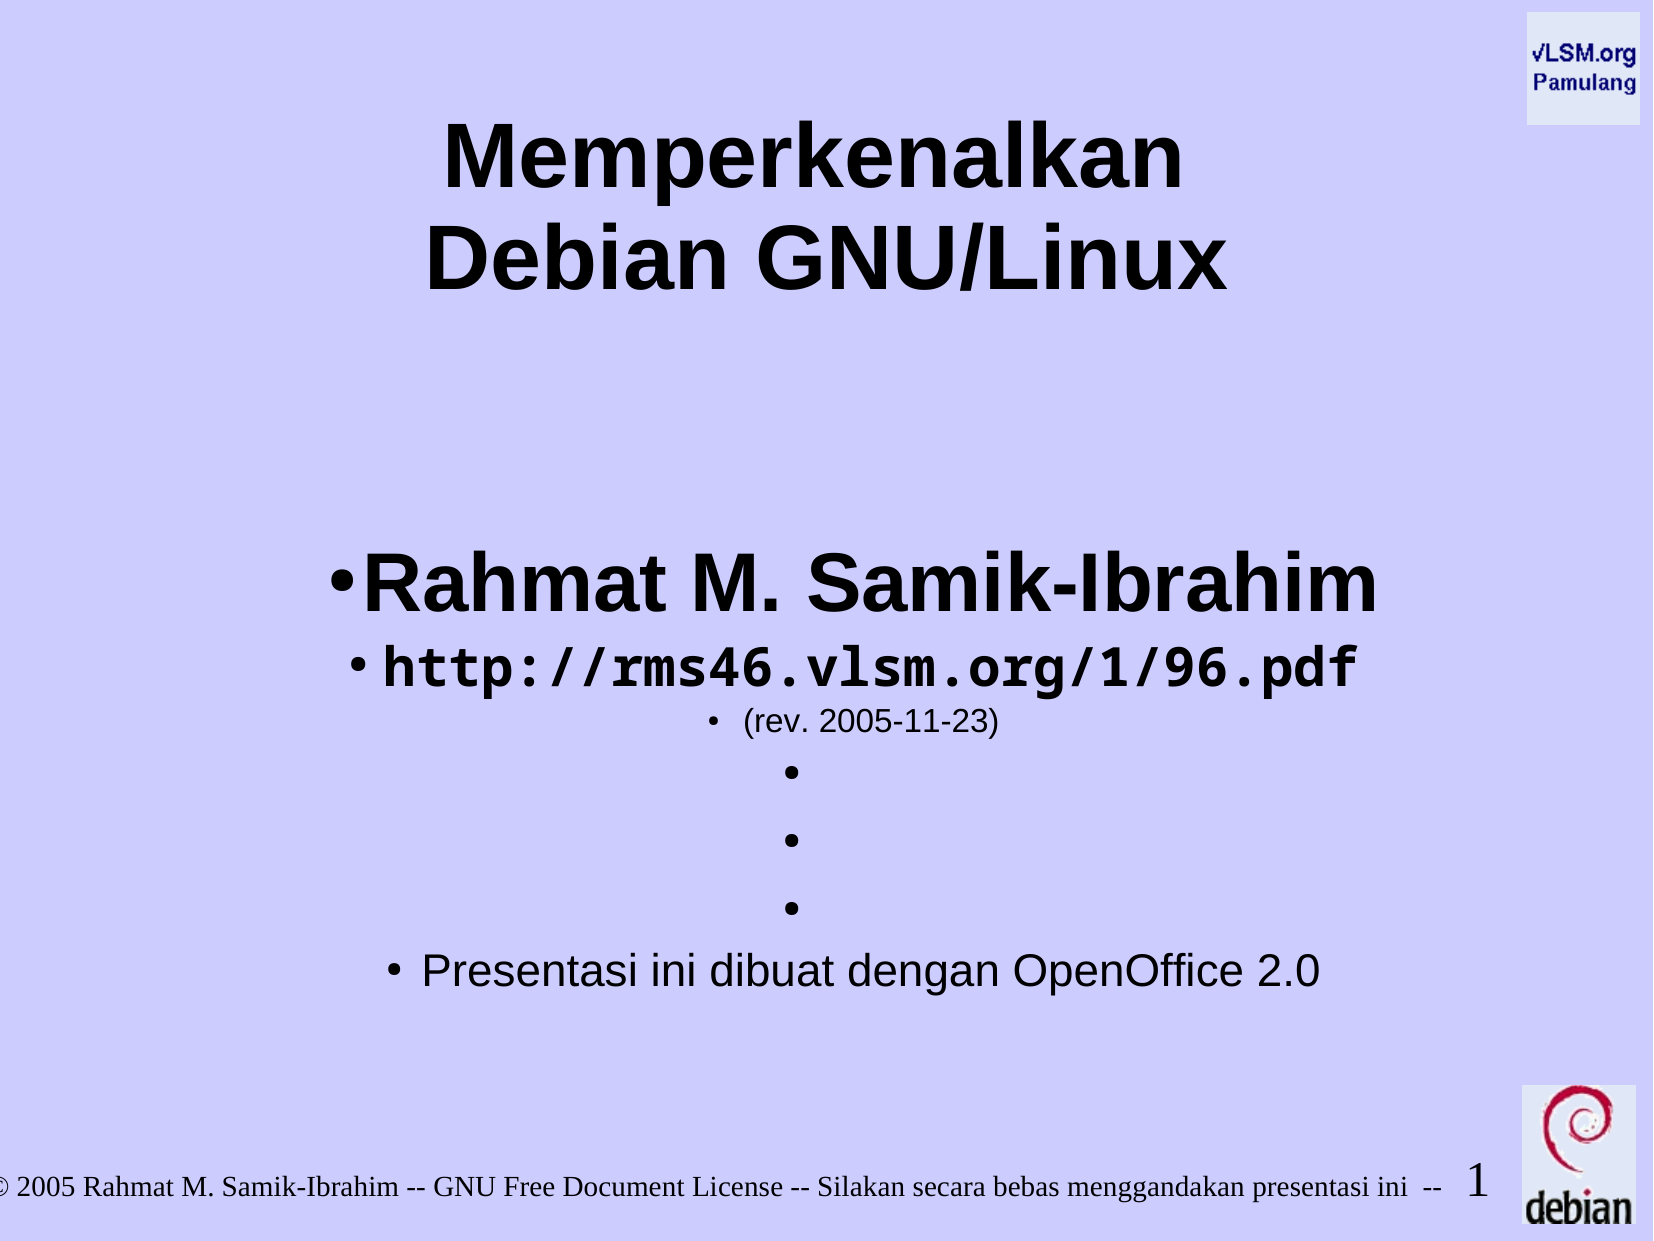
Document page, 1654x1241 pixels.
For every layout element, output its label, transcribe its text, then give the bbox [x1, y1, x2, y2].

picture [1522, 1085, 1636, 1224]
subtitle Rahmat M. Samik-Ibrahim http://rms46.vlsm.org/1/96.pdf (rev. 2005-11-23) Presentasi ini dibuat dengan OpenOffice 2.0 [81, 490, 1556, 1042]
picture [1527, 12, 1640, 125]
title Memperkenalkan Debian GNU/Linux [121, 72, 1533, 341]
